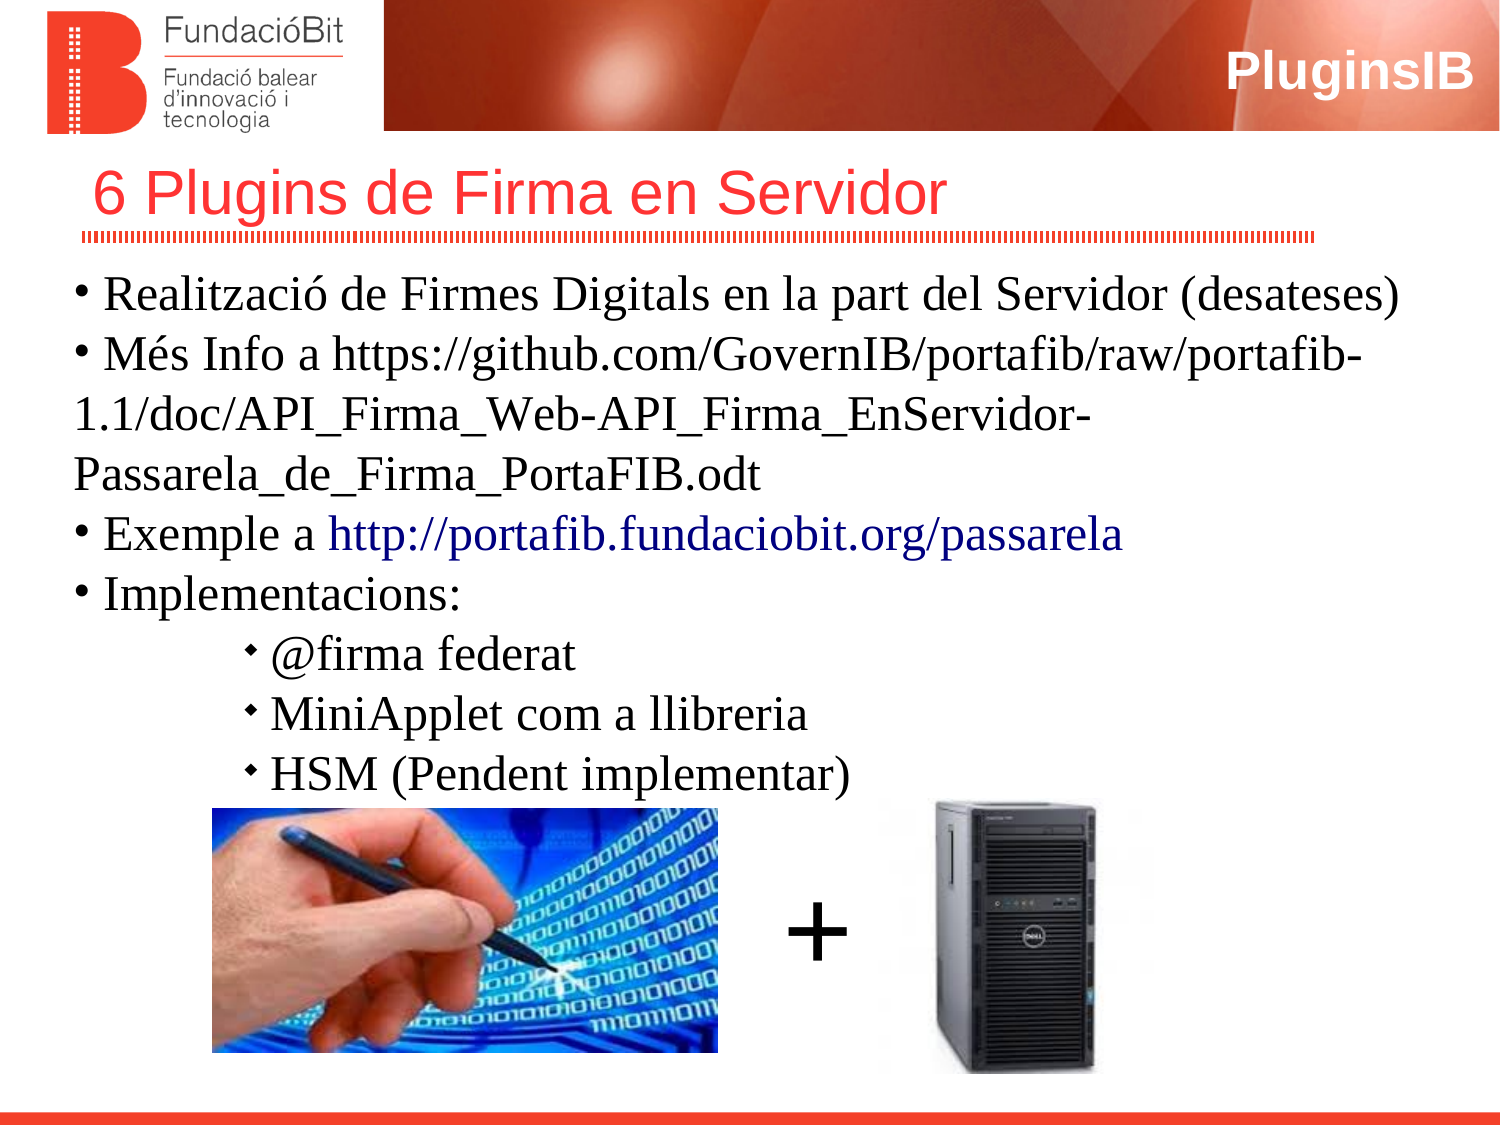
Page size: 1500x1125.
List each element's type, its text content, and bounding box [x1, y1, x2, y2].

picture [383, 0, 1500, 131]
picture [212, 808, 718, 1053]
picture [47, 11, 343, 134]
text_box Realització de Firmes Digitals en la part del Servidor (desateses) Més Info a https://github.com/GovernIB/portafib/raw/portafib-1.1/doc/API_Firma_Web-API_Firma_EnServidor-Passarela_de_Firma_PortaFIB.odt Exemple a http://portafib.fundaciobit.org/passarela Implementacions: @firma federat MiniApplet com a llibreria HSM (Pendent implementar) [58, 253, 1460, 869]
title PluginsIB [324, 19, 1477, 123]
picture [878, 798, 1154, 1074]
list 6 Plugins de Firma en Servidor [40, 158, 1426, 275]
text_box + [767, 841, 897, 1006]
